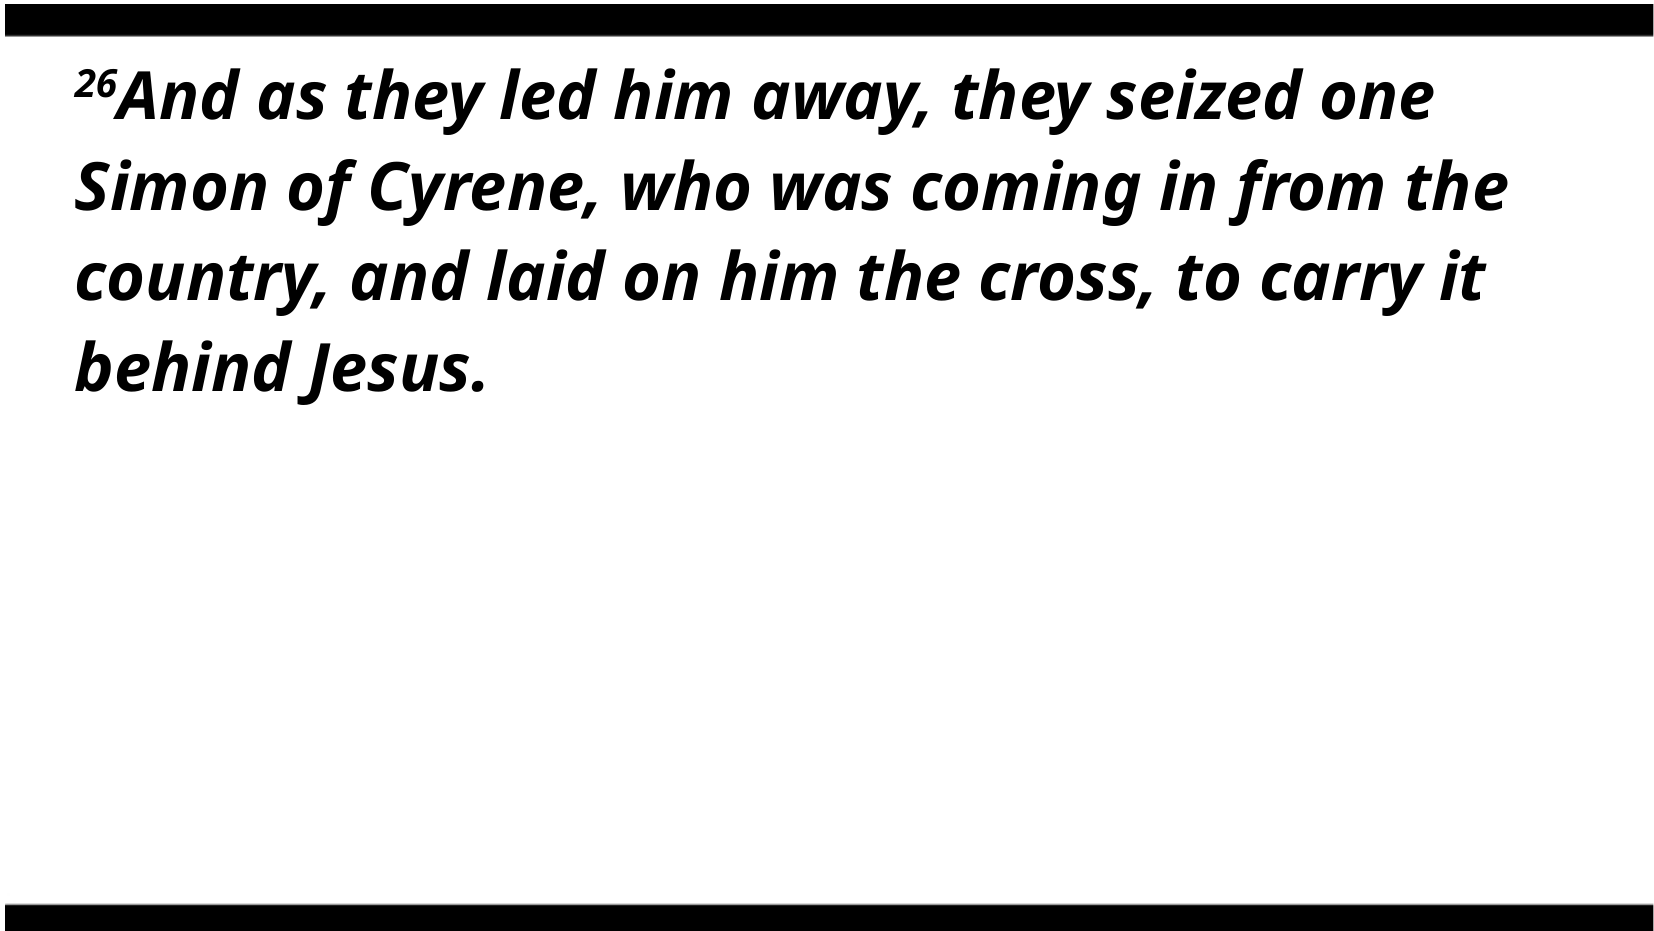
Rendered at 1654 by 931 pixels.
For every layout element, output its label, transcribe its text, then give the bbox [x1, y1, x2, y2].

picture [5, 4, 1654, 931]
text_box 26And as they led him away, they seized one Simon of Cyrene, who was coming in from the country, and laid on him the cross, to carry it behind Jesus. [60, 40, 1621, 322]
